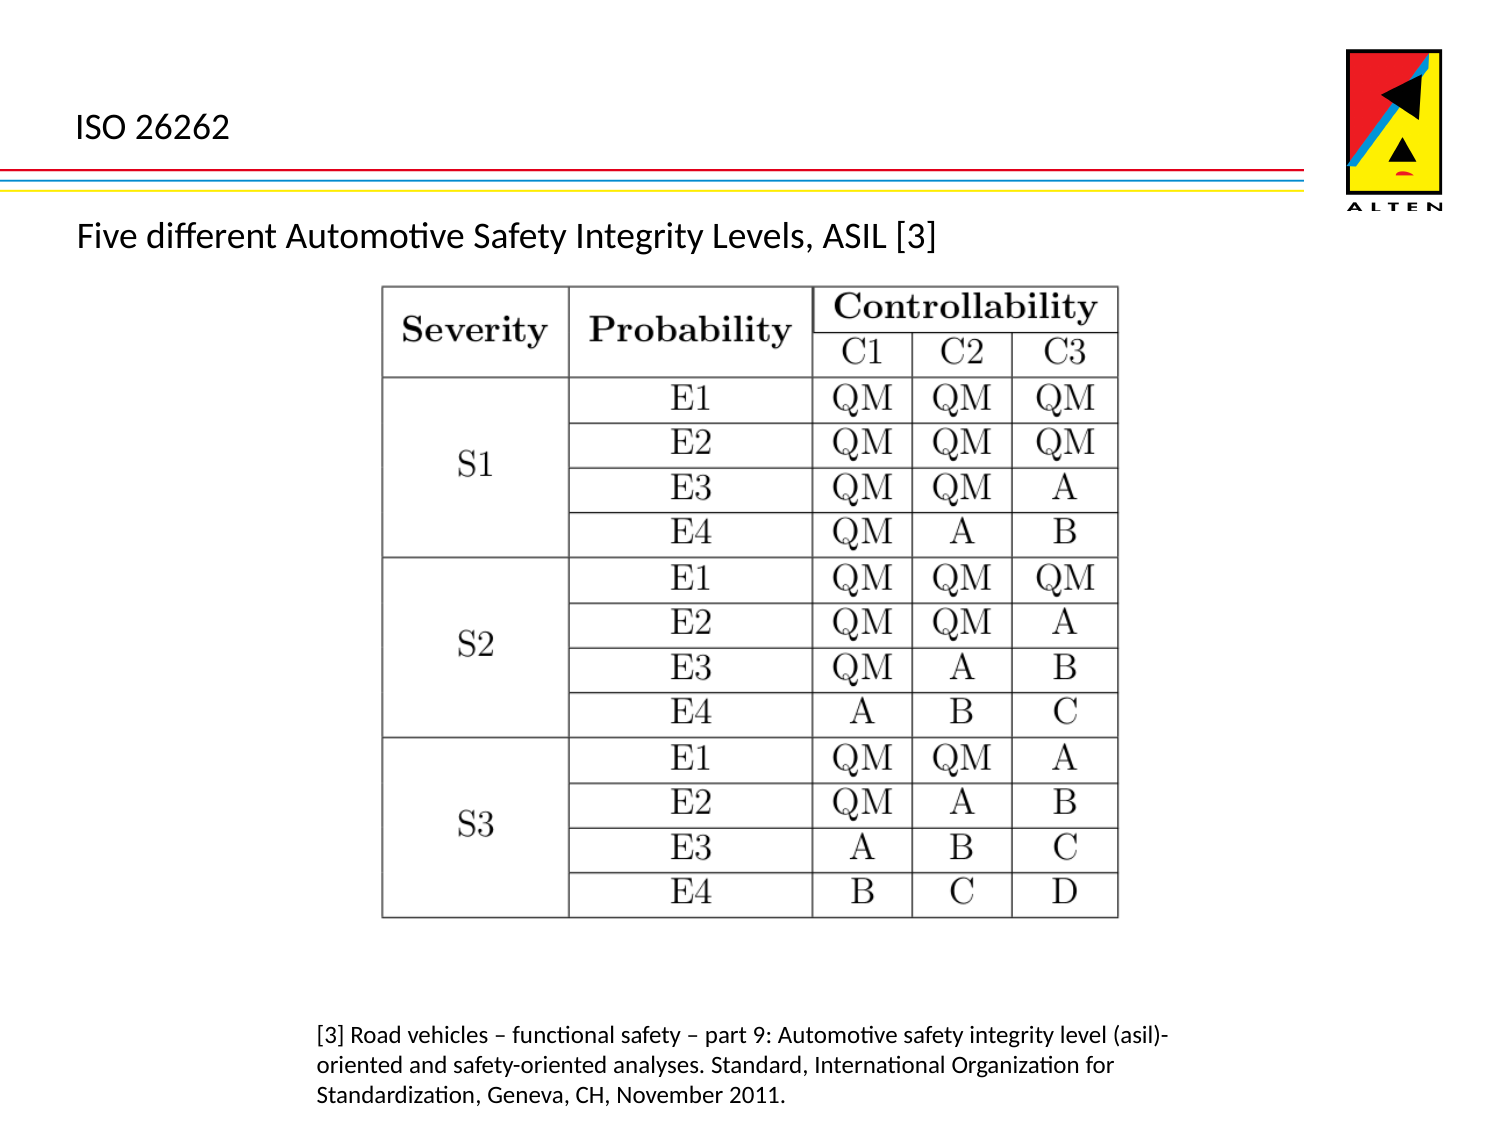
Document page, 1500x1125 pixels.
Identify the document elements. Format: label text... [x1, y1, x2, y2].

text_box [3] Road vehicles – functional safety – part 9: Automotive safety integrity level (asil)-oriented and safety-oriented analyses. Standard, International Organization for Standardization, Geneva, CH, November 2011. [301, 1011, 1199, 1102]
picture [0, 169, 74, 179]
picture [371, 274, 1129, 930]
text_box ISO 26262 [74, 31, 1306, 219]
picture [0, 182, 74, 192]
text_box Five different Automotive Safety Integrity Levels, ASIL [3] [62, 203, 1055, 271]
